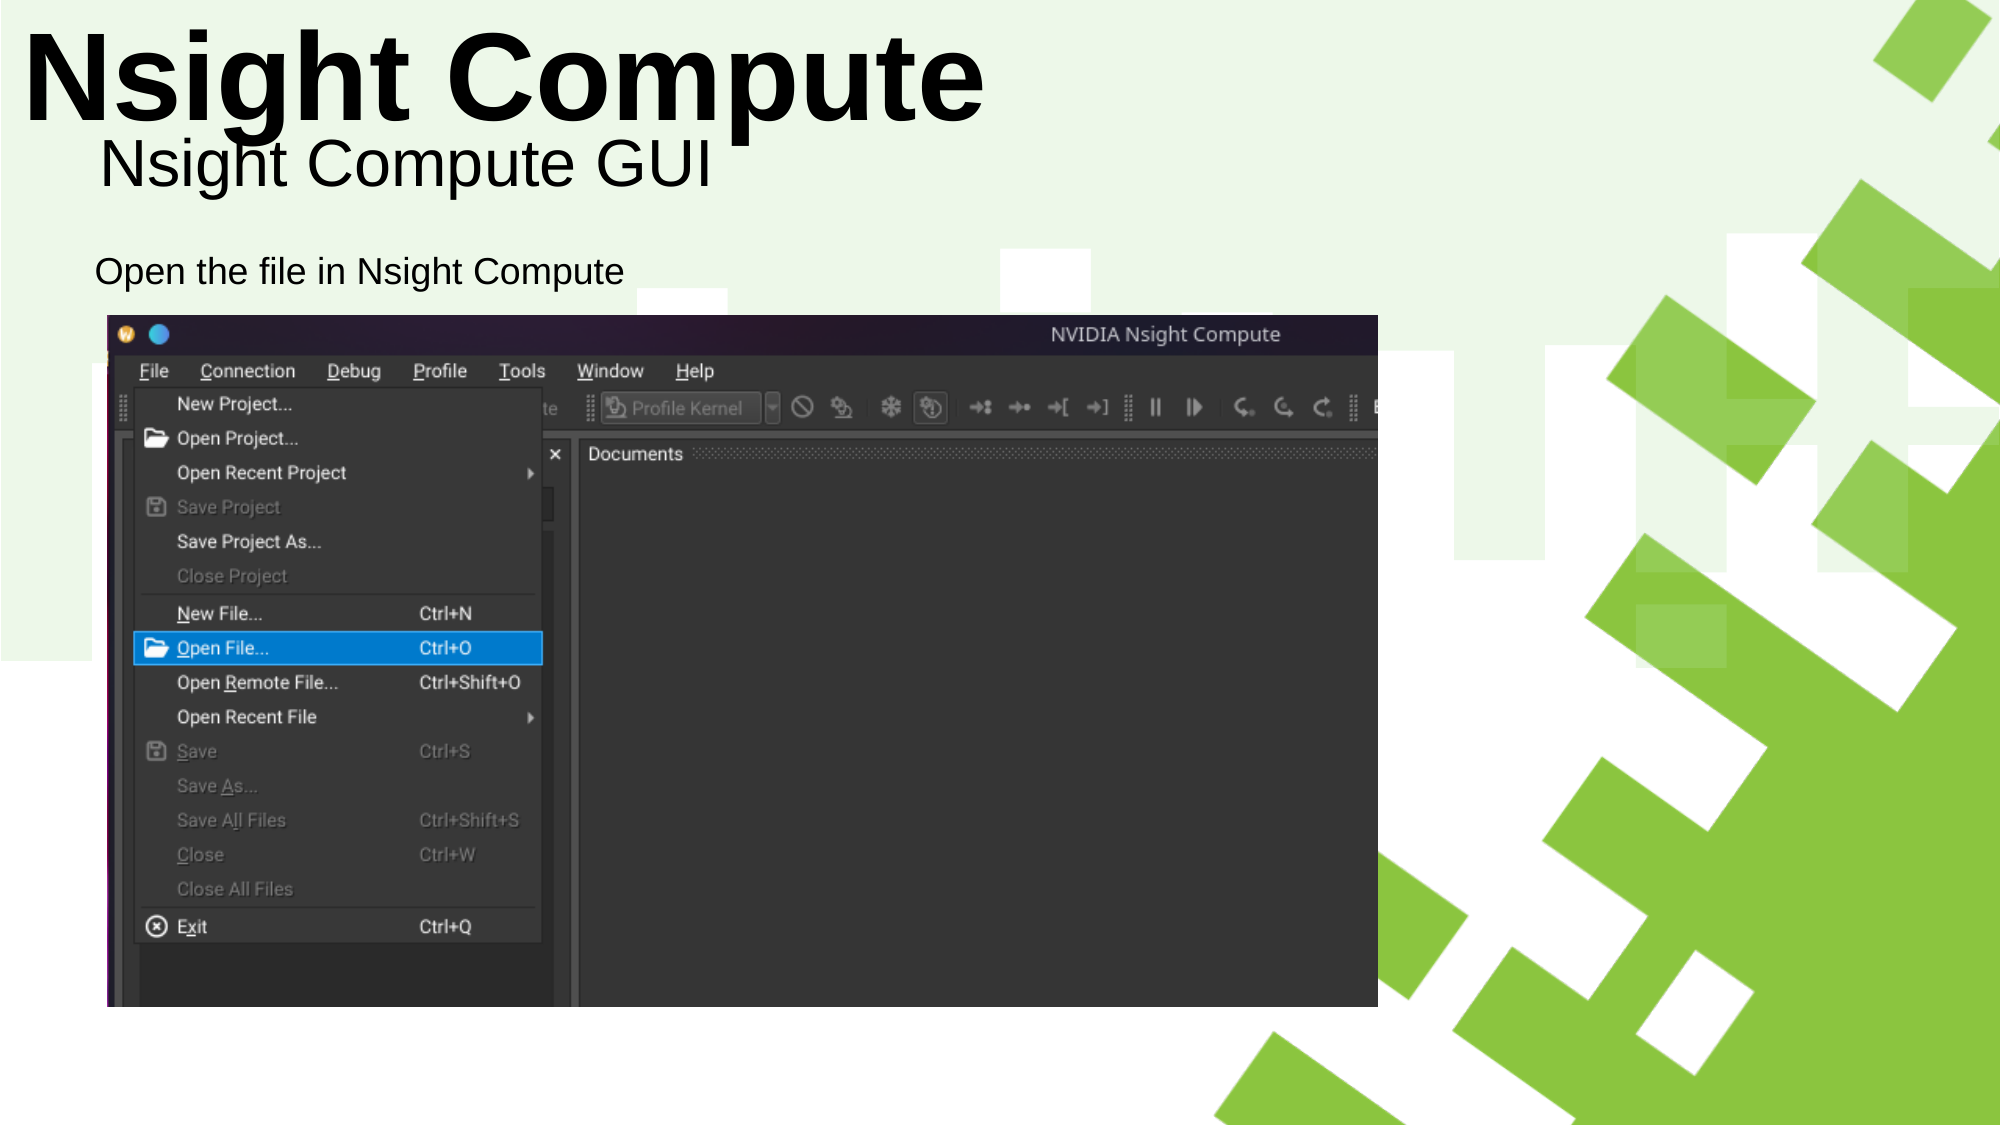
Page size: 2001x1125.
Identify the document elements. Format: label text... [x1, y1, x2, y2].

text_box Nsight Compute [7, 0, 1822, 161]
text_box Nsight Compute GUI [84, 118, 1030, 226]
text_box Open the file in Nsight Compute [79, 243, 1817, 334]
picture [0, 0, 2000, 1125]
